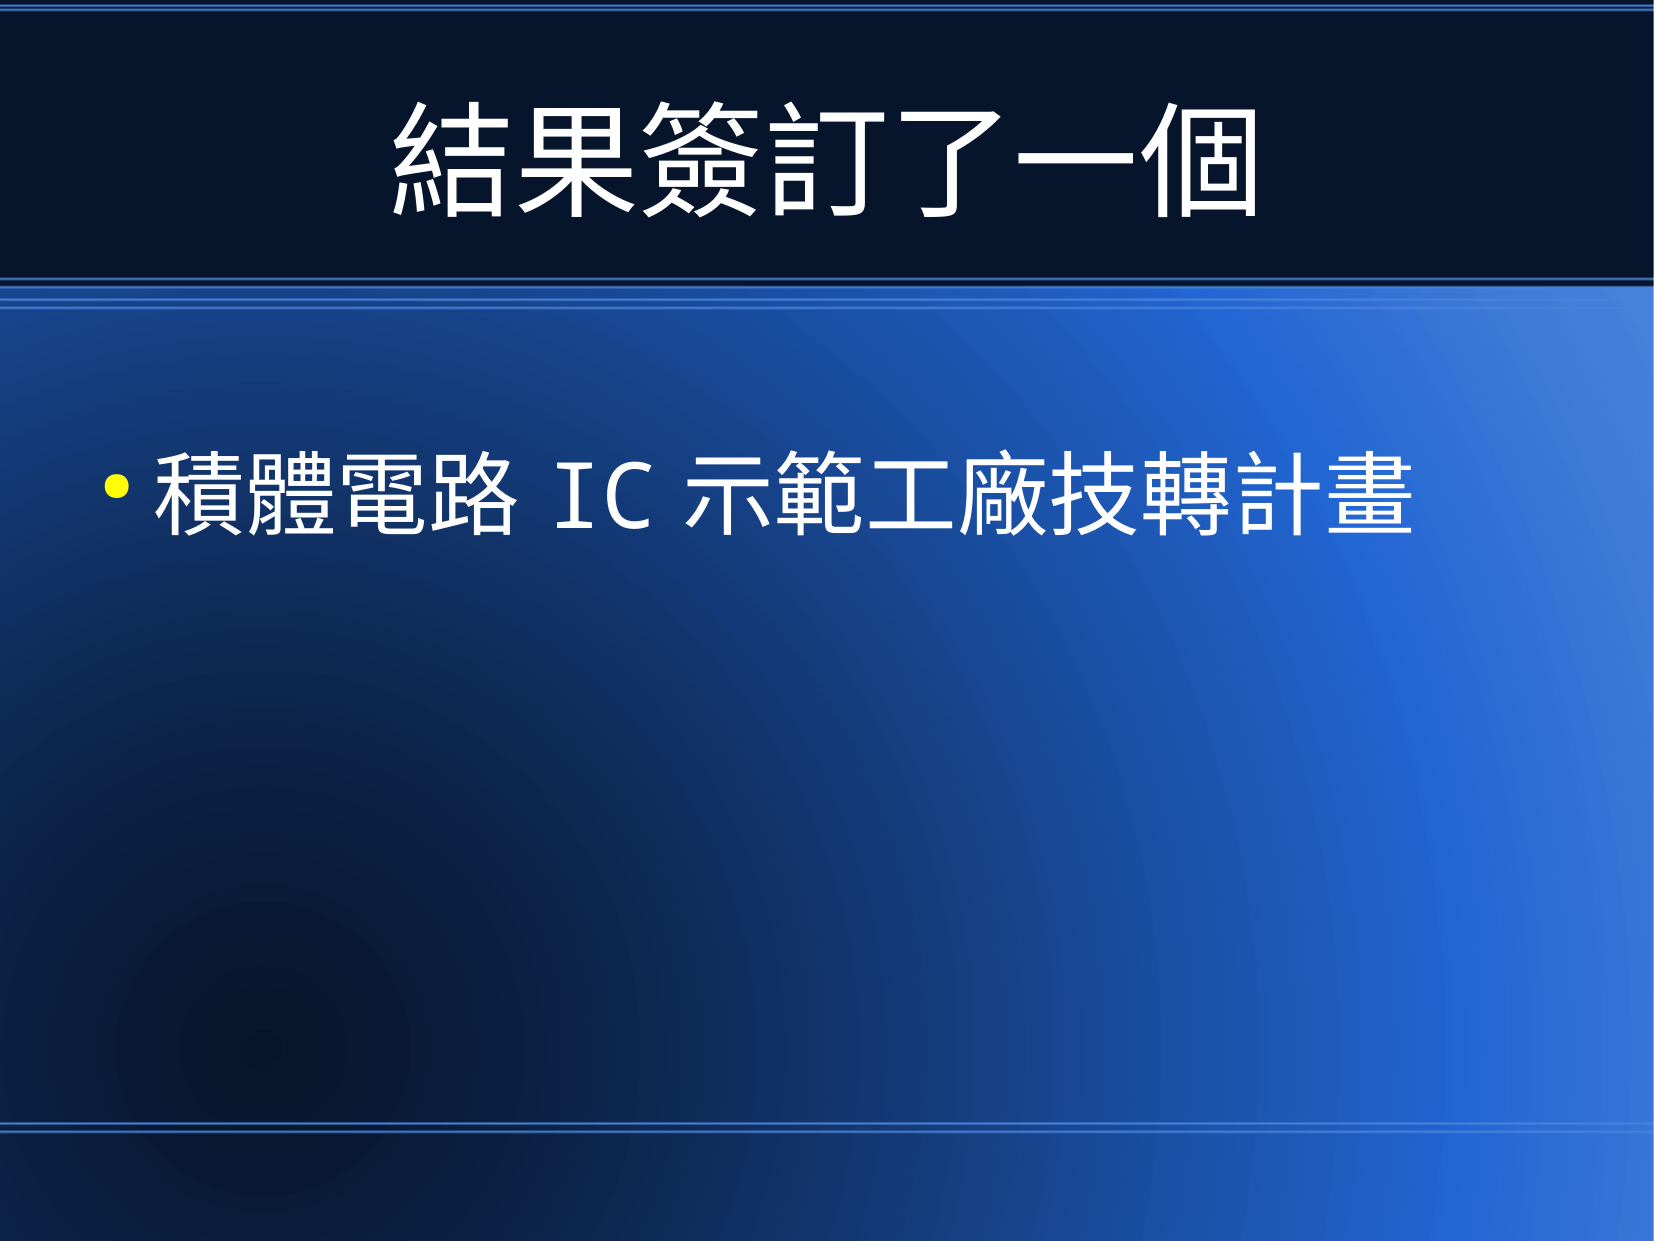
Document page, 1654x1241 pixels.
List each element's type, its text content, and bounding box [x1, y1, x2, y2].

title 結果簽訂了一個 [82, 49, 1571, 257]
list 積體電路IC示範工廠技轉計畫 [82, 355, 1571, 1241]
picture [0, 0, 1654, 1241]
